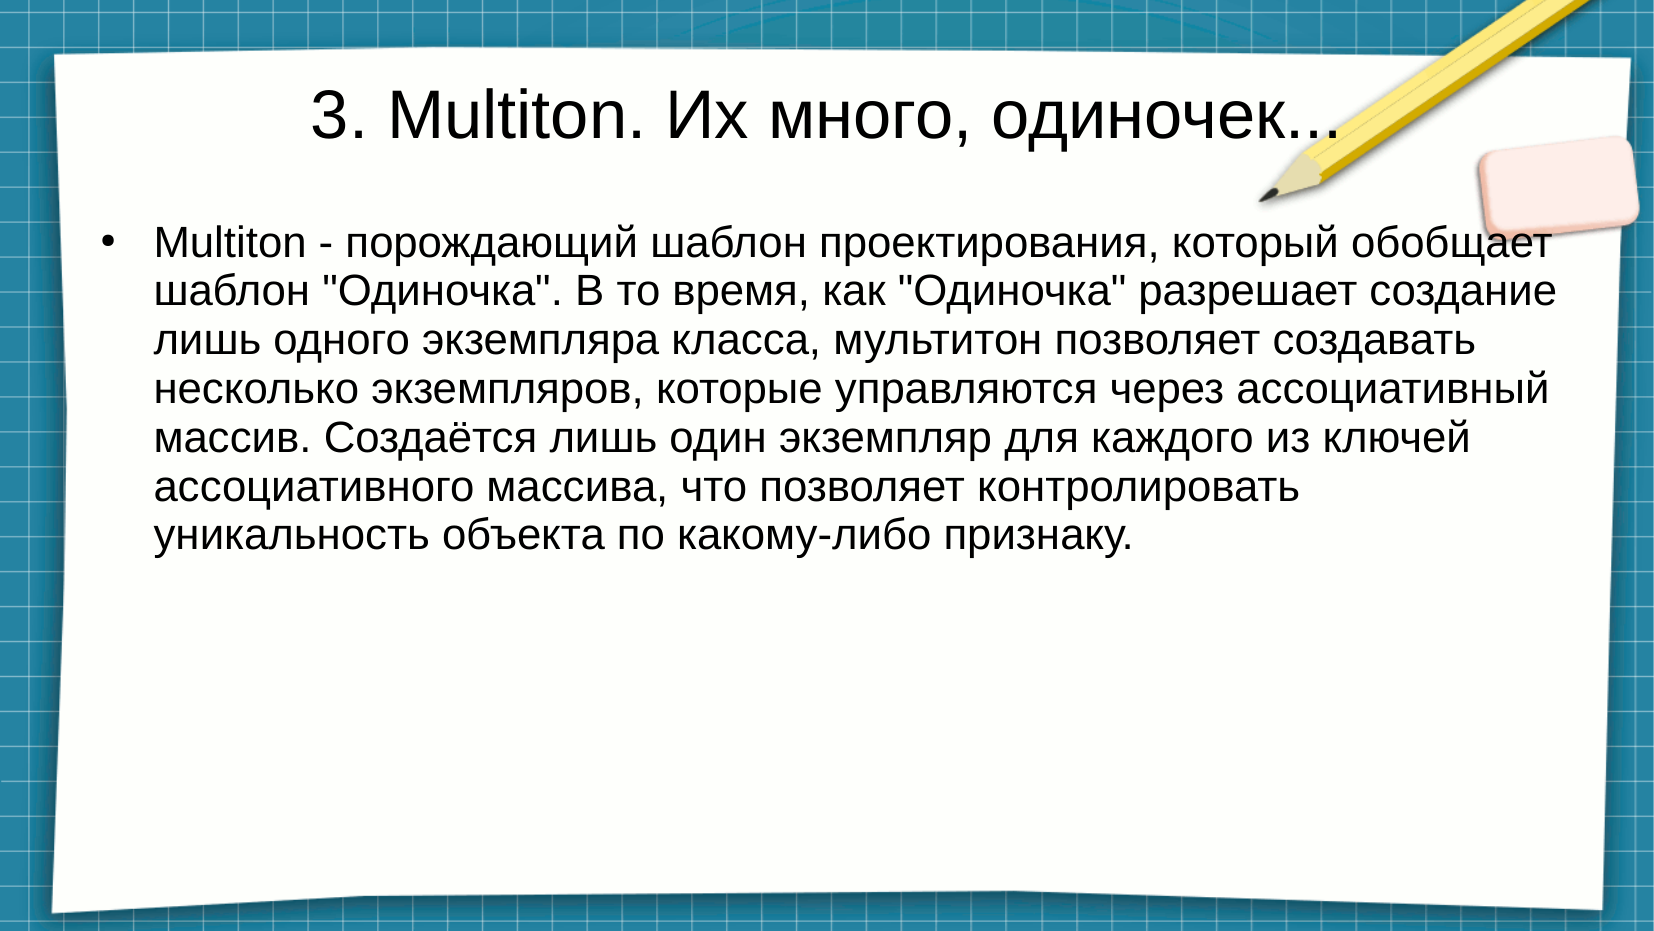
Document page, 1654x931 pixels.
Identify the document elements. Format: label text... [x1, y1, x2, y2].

list Multiton - порождающий шаблон проектирования, который обобщает шаблон "Одиночка". В то время, как "Одиночка" разрешает создание лишь одного экземпляра класса, мультитон позволяет создавать несколько экземпляров, которые управляются через ассоциативный массив. Создаётся лишь один экземпляр для каждого из ключей ассоциативного массива, что позволяет контролировать уникальность объекта по какому-либо признаку. [82, 217, 1571, 758]
title 3. Multiton. Их много, одиночек... [82, 37, 1571, 193]
picture [0, 0, 1654, 931]
